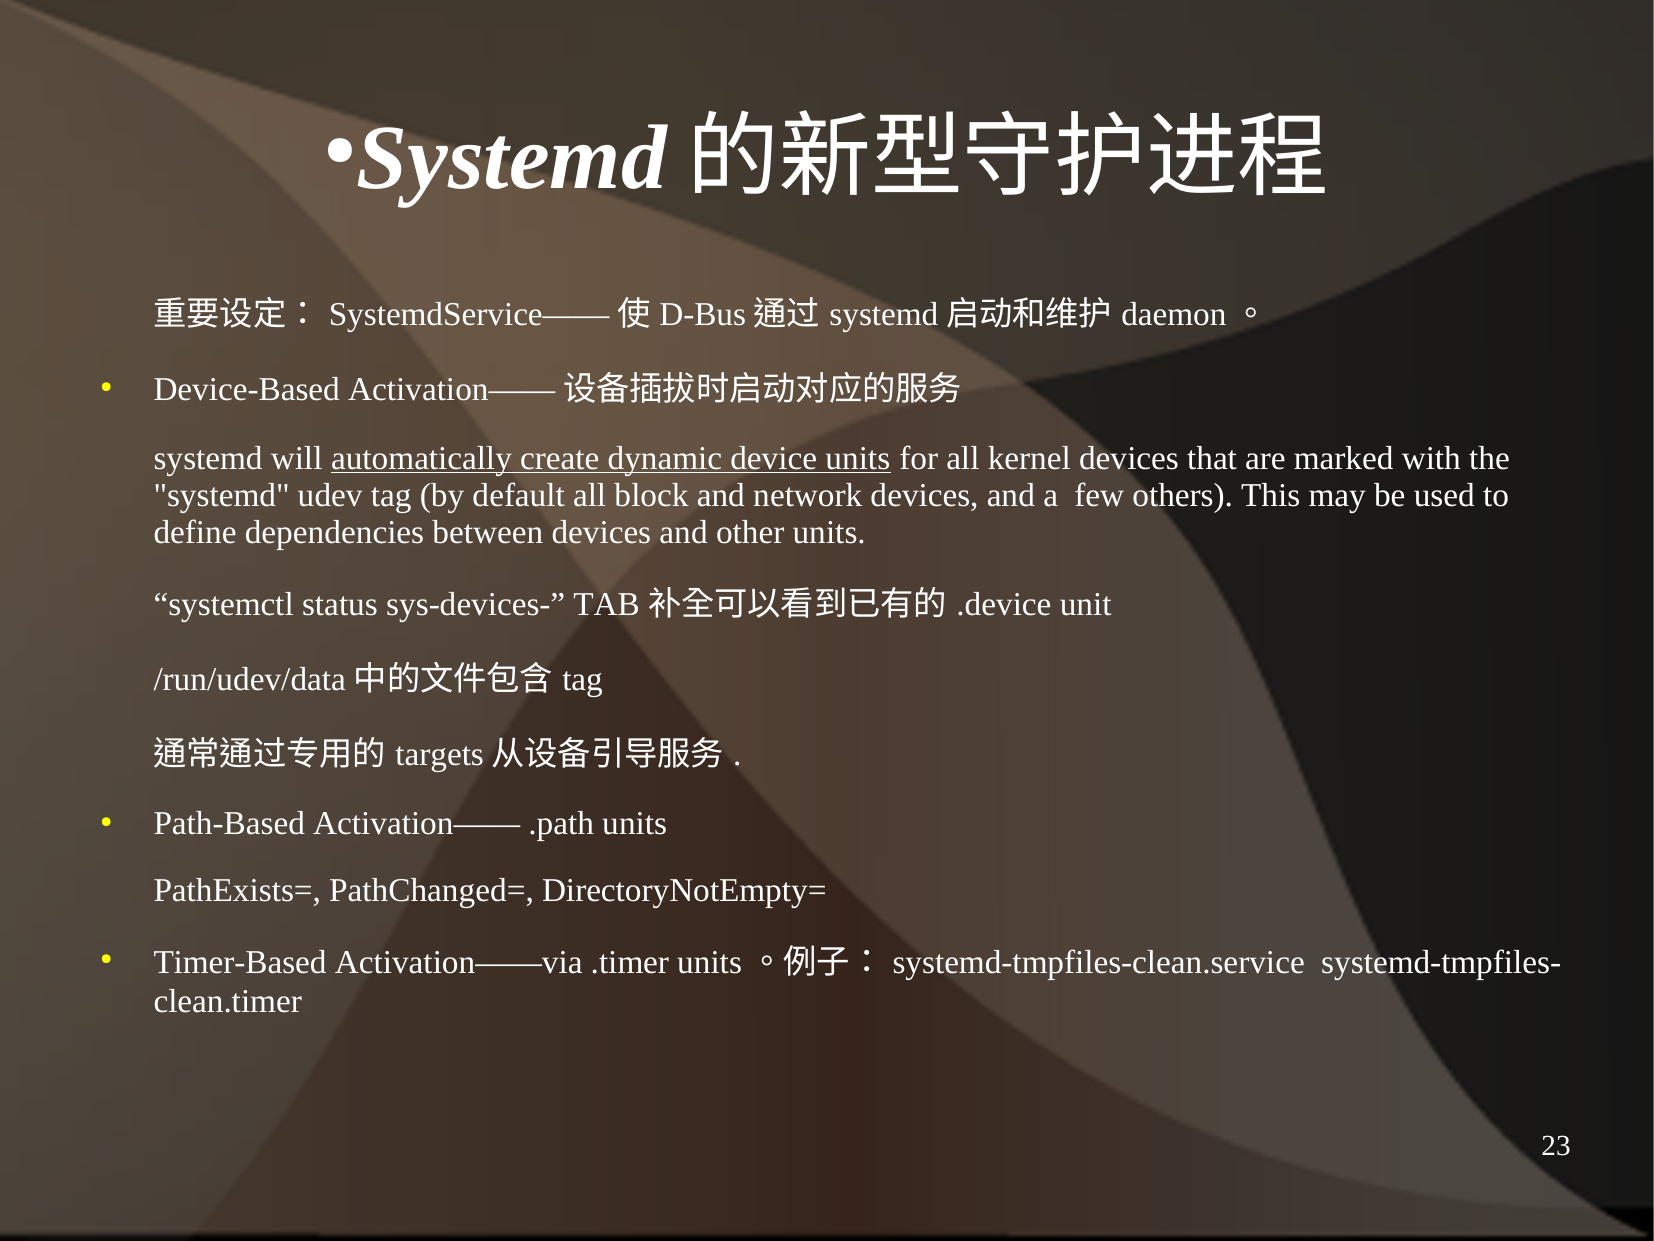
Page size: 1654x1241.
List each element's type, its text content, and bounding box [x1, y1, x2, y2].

picture [0, 0, 1654, 1241]
list 重要设定：SystemdService——使D-Bus通过systemd启动和维护daemon。 Device-Based Activation——设备插拔时启动对应的服务 systemd will automatically create dynamic device units for all kernel devices that are marked with the "systemd" udev tag (by default all block and network devices, and a few others). This may be used to define dependencies between devices and other units. “systemctl status sys-devices-” TAB补全可以看到已有的.device unit /run/udev/data中的文件包含tag 通常通过专用的targets从设备引导服务. Path-Based Activation—— .path units PathExists=, PathChanged=, DirectoryNotEmpty= Timer-Based Activation——via .timer units。例子：systemd-tmpfiles-clean.service systemd-tmpfiles-clean.timer [82, 290, 1571, 1138]
title Systemd的新型守护进程 [82, 49, 1571, 257]
